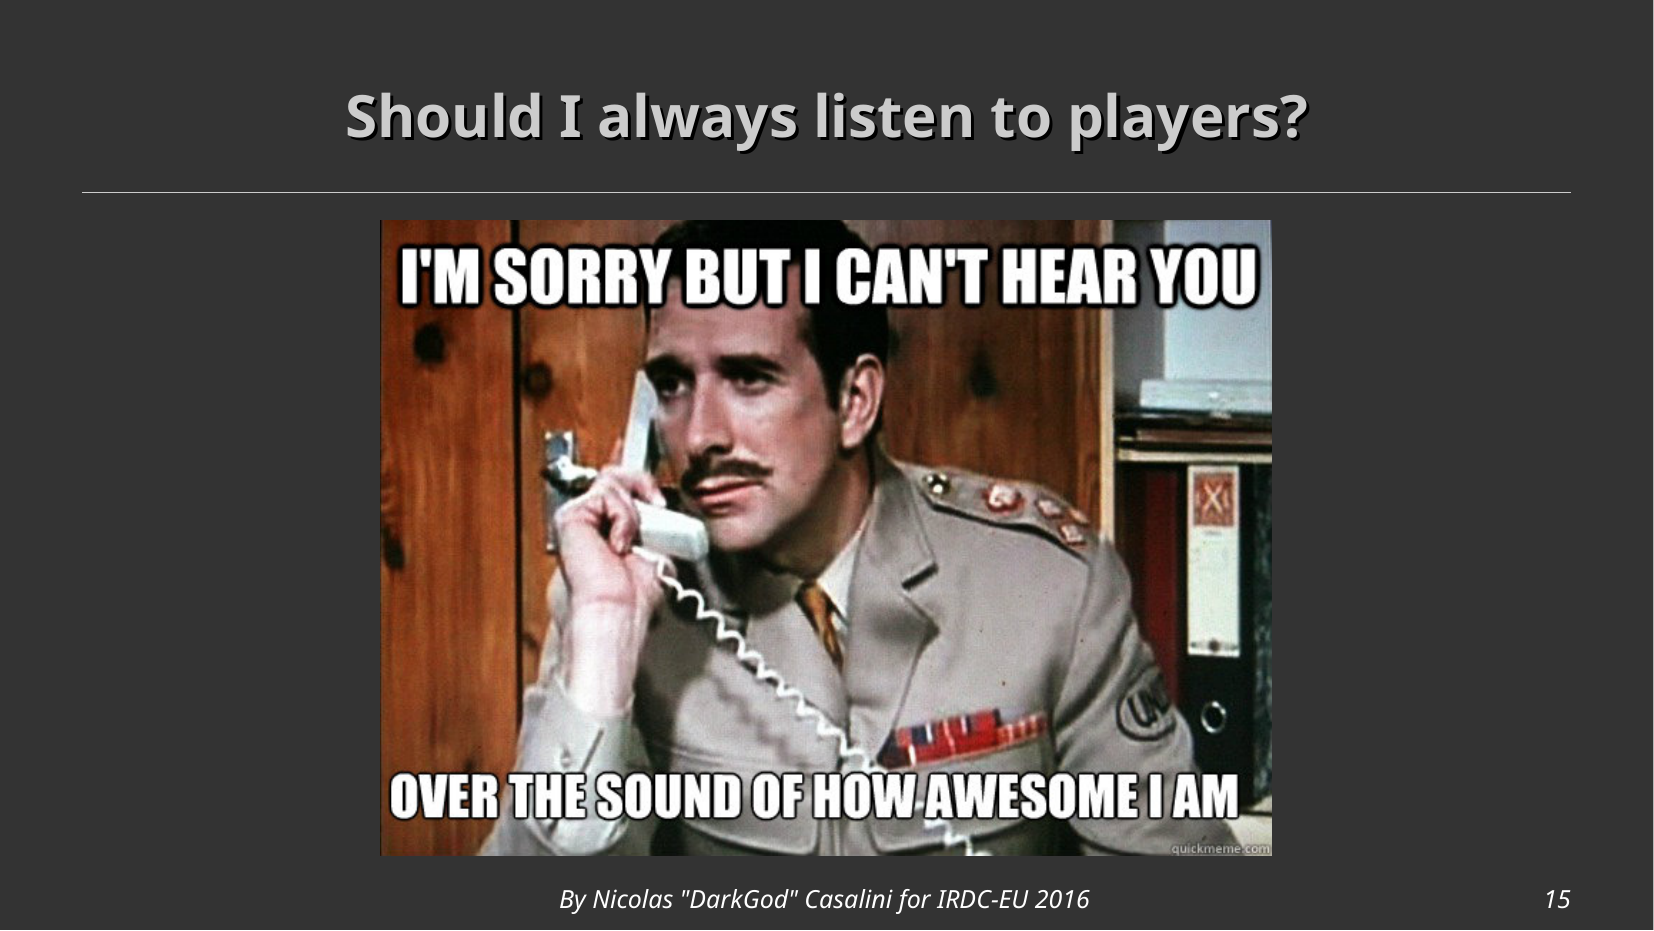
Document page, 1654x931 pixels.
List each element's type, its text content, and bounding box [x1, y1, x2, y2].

title Should I always listen to players? [82, 37, 1571, 193]
picture [380, 220, 1272, 856]
